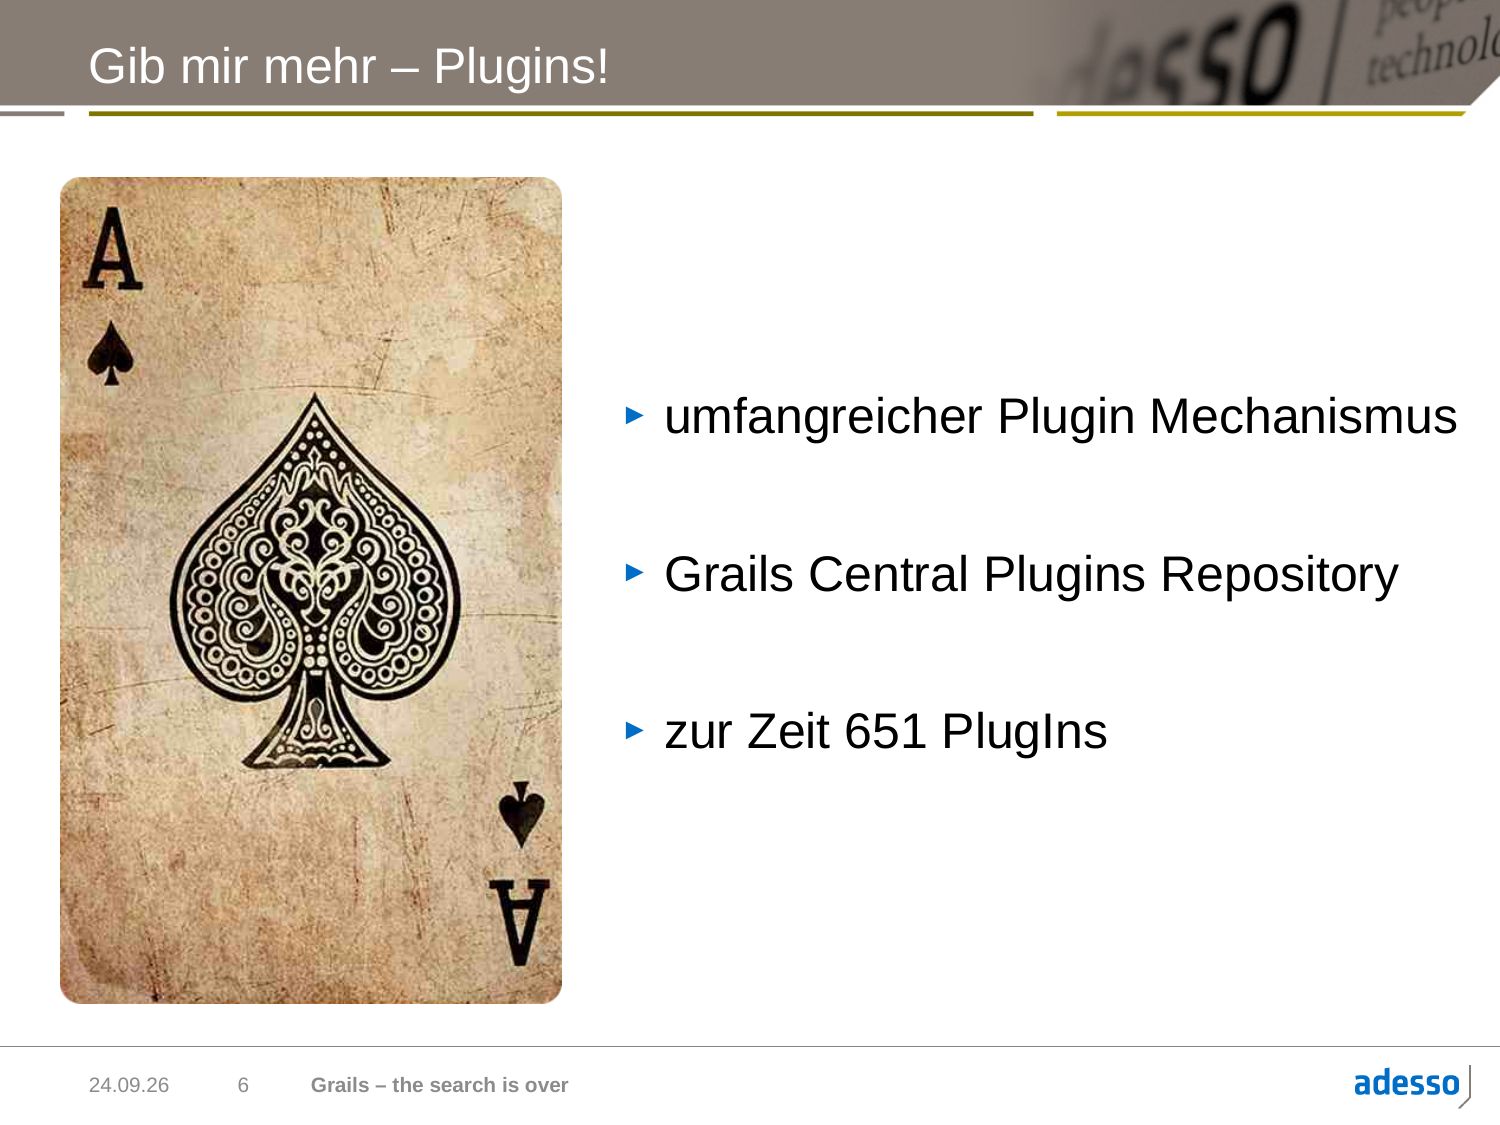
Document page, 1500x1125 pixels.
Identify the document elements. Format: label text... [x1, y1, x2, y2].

slide_number <Nummer> [222, 1054, 306, 1115]
picture [0, 0, 1500, 128]
picture [1056, 1047, 1500, 1124]
title Gib mir mehr – Plugins! [88, 33, 1439, 106]
picture [60, 177, 562, 1004]
text_box umfangreicher Plugin Mechanismus Grails Central Plugins Repository zur Zeit 651 PlugIns [620, 383, 1477, 768]
slide_number 11.08.11 [88, 1054, 222, 1115]
footer Grails – the search is over [310, 1054, 1301, 1115]
